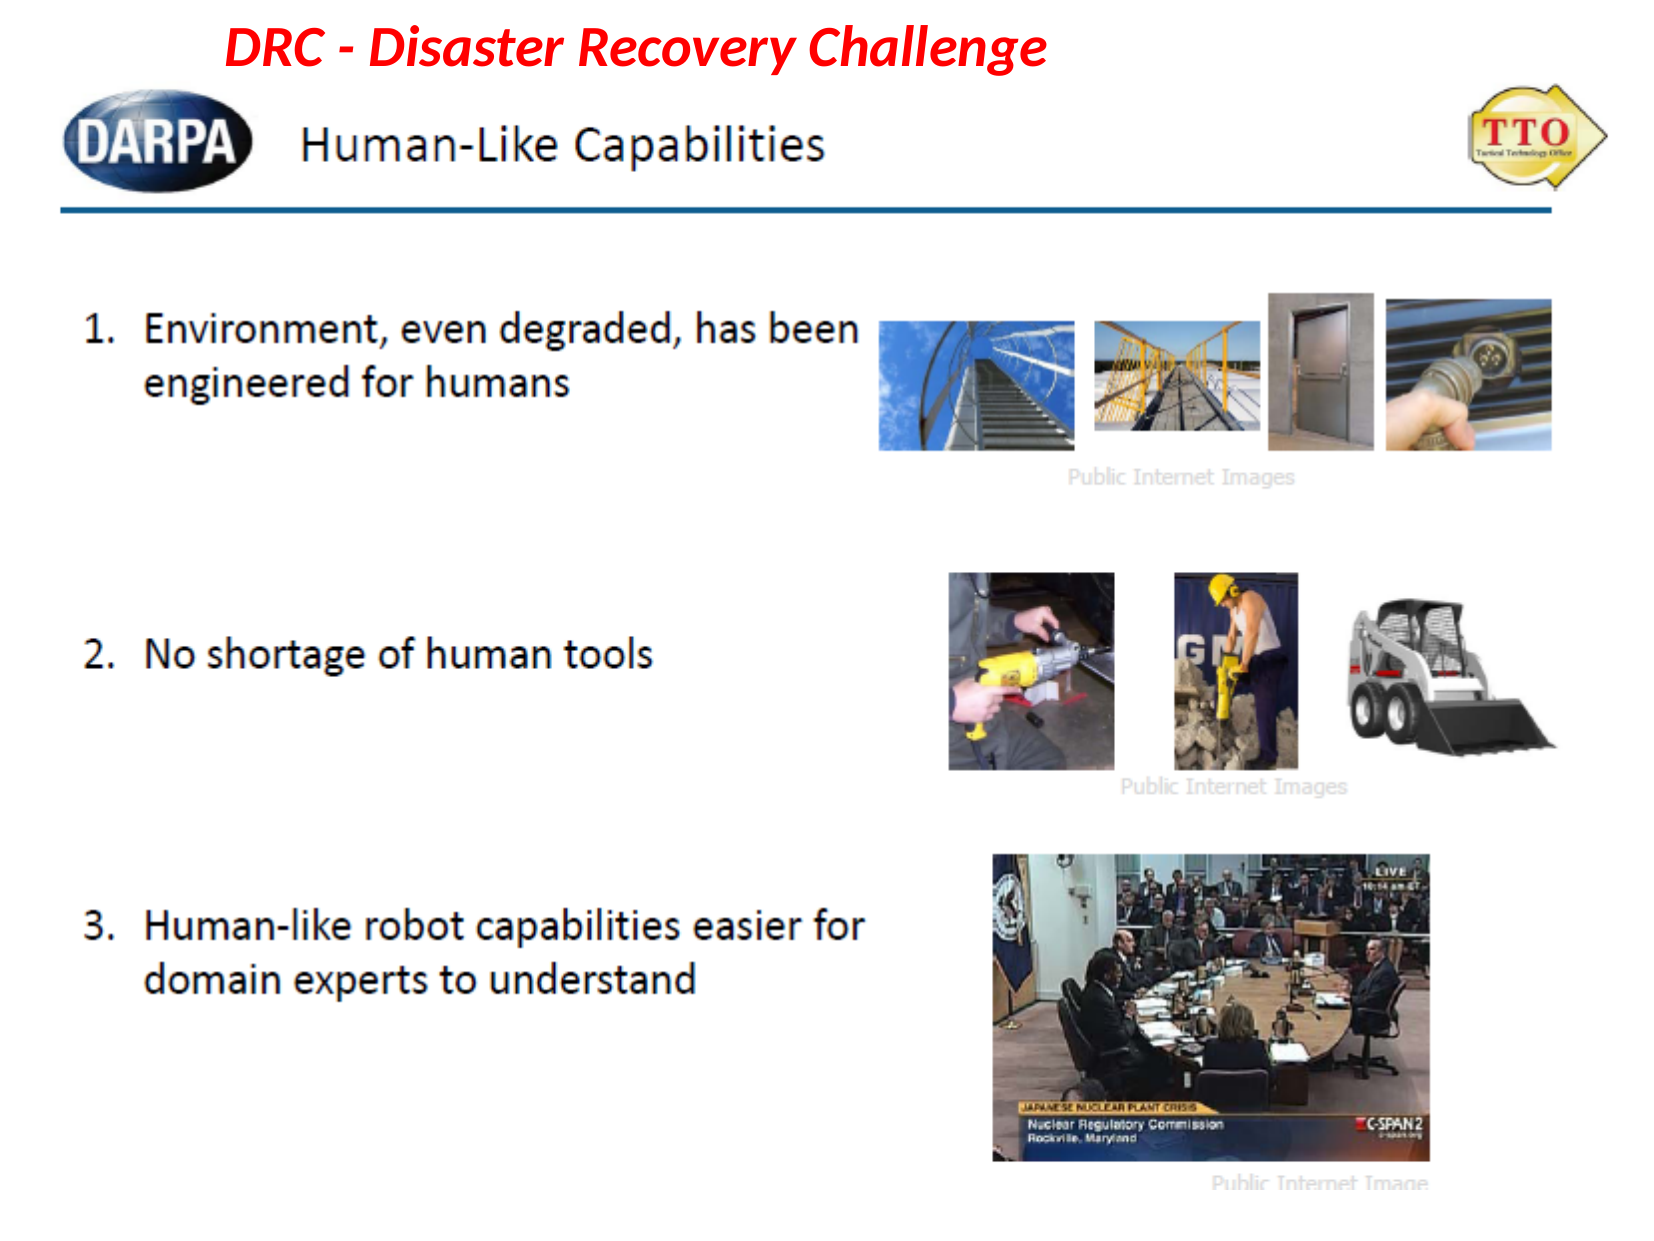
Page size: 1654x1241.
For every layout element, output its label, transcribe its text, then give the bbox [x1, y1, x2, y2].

picture [13, 60, 1654, 1190]
text_box DRC - Disaster Recovery Challenge [210, 1, 1471, 86]
